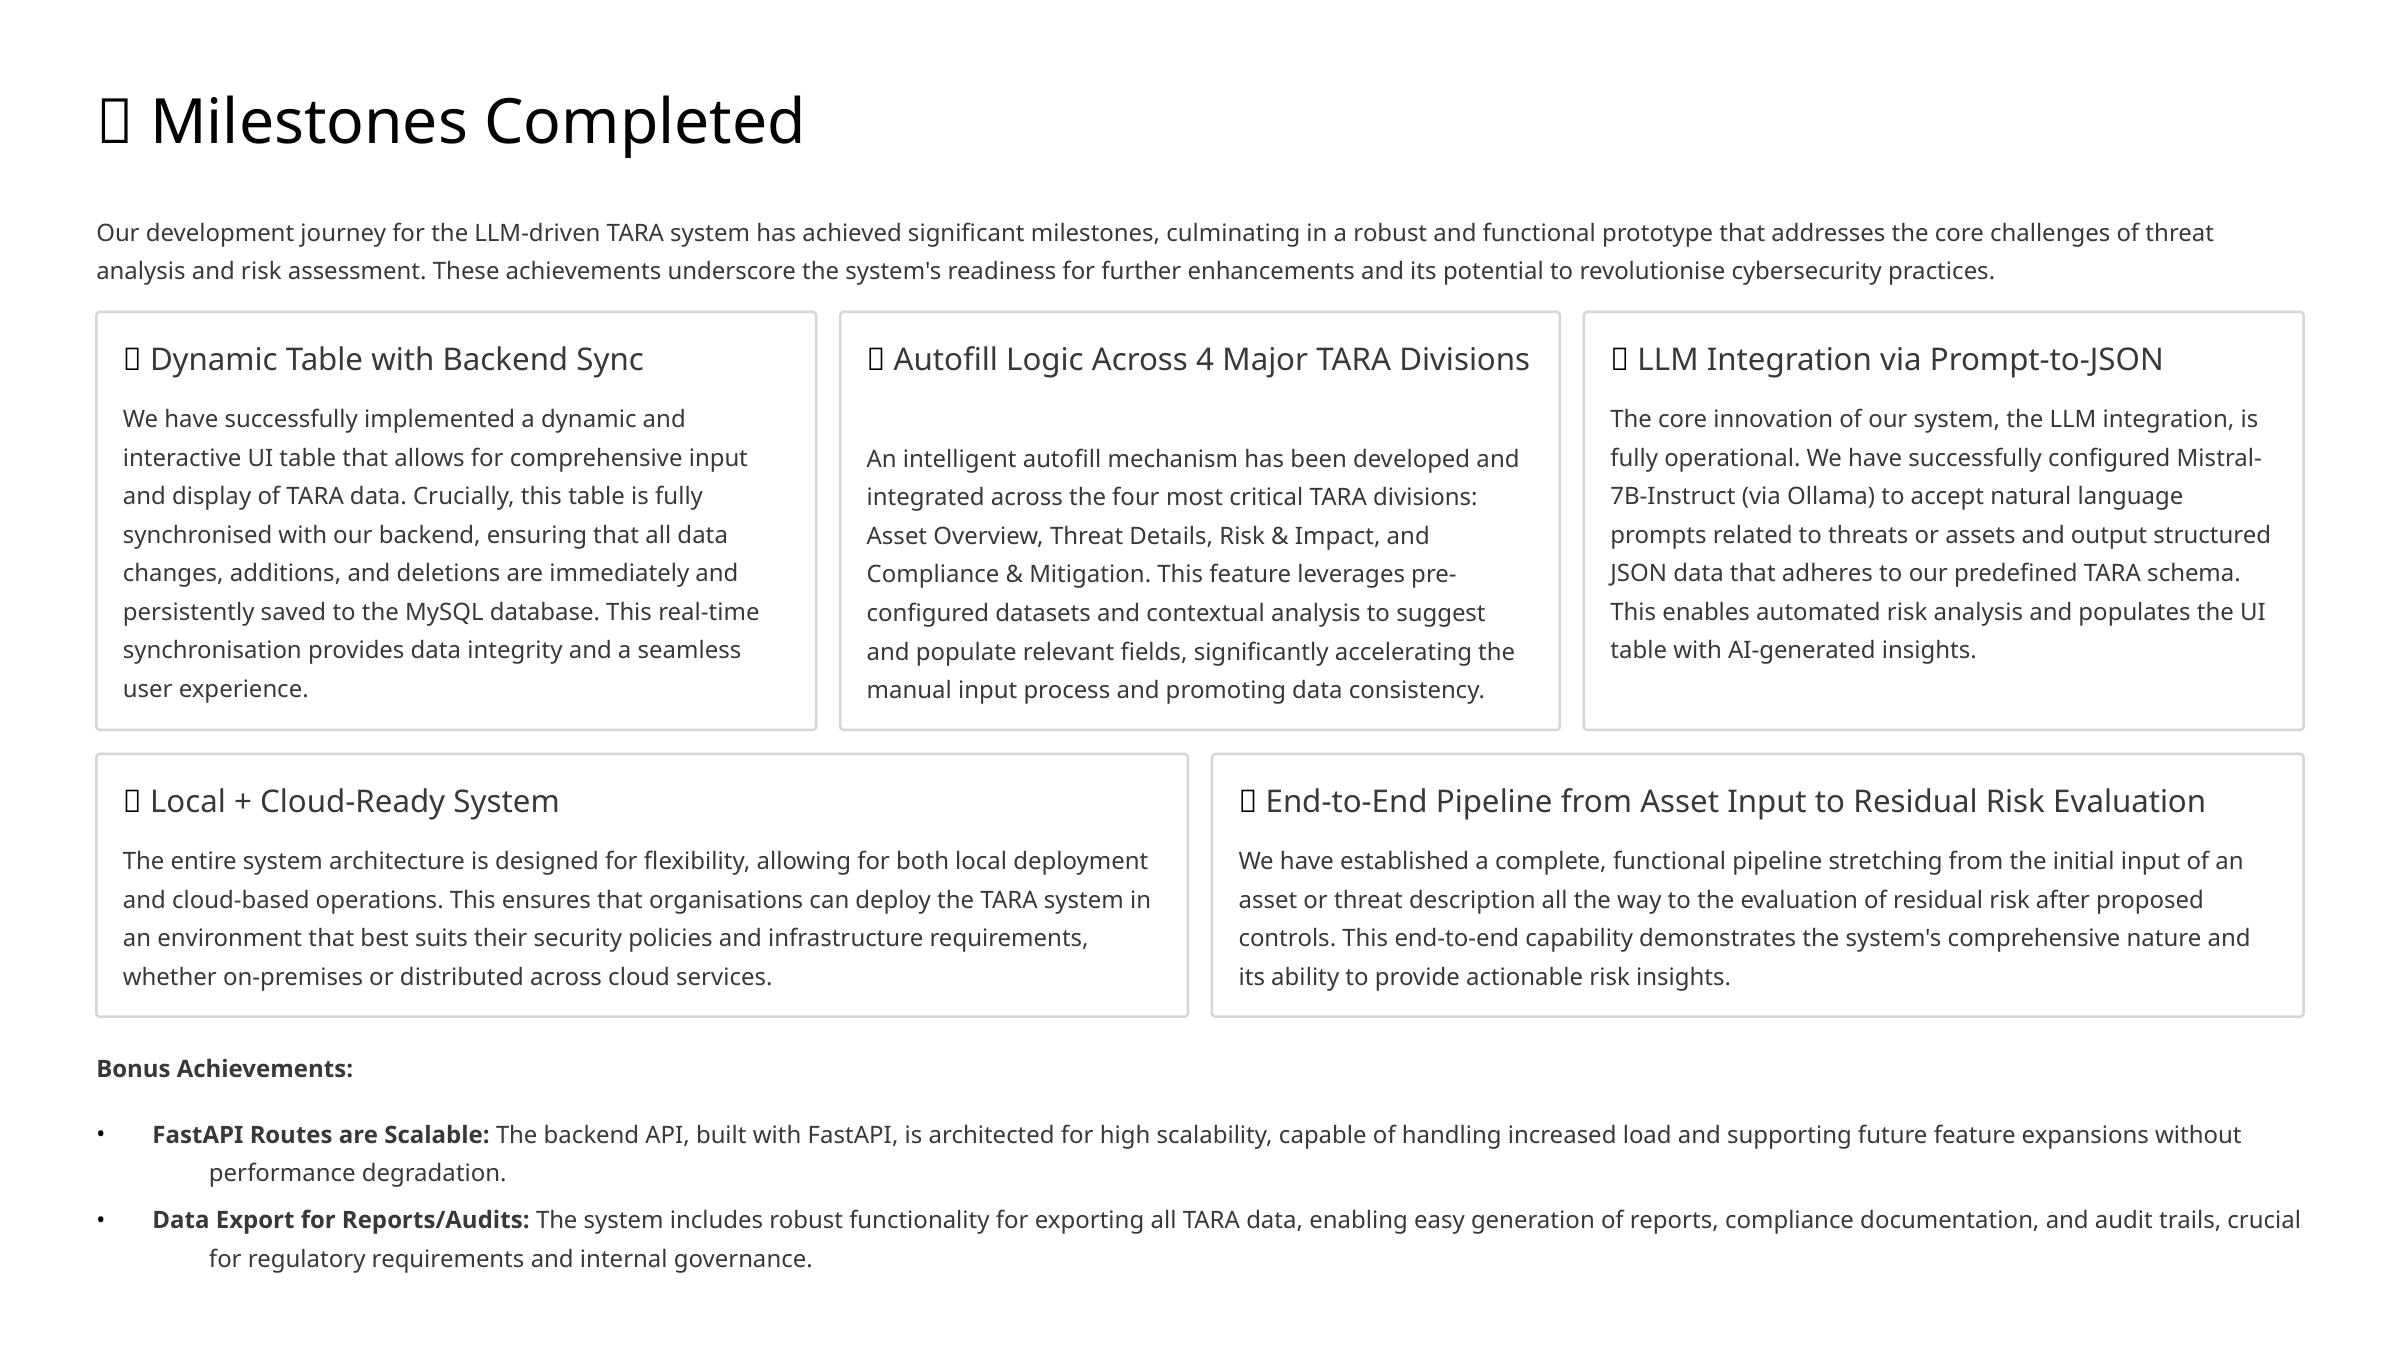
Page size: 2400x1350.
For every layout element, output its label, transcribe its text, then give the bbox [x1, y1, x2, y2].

text_box We have successfully implemented a dynamic and interactive UI table that allows for comprehensive input and display of TARA data. Crucially, this table is fully synchronised with our backend, ensuring that all data changes, additions, and deletions are immediately and persistently saved to the MySQL database. This real-time synchronisation provides data integrity and a seamless user experience. [123, 394, 789, 702]
text_box ✅ Autofill Logic Across 4 Major TARA Divisions [867, 339, 1533, 419]
text_box 🏁 Milestones Completed [96, 78, 819, 160]
text_box The core innovation of our system, the LLM integration, is fully operational. We have successfully configured Mistral-7B-Instruct (via Ollama) to accept natural language prompts related to threats or assets and output structured JSON data that adheres to our predefined TARA schema. This enables automated risk analysis and populates the UI table with AI-generated insights. [1610, 394, 2277, 664]
text_box ✅ LLM Integration via Prompt-to-JSON [1610, 339, 2178, 379]
text_box [96, 311, 817, 730]
text_box Data Export for Reports/Audits: The system includes robust functionality for exporting all TARA data, enabling easy generation of reports, compliance documentation, and audit trails, crucial for regulatory requirements and internal governance. [96, 1195, 2304, 1272]
text_box An intelligent autofill mechanism has been developed and integrated across the four most critical TARA divisions: Asset Overview, Threat Details, Risk & Impact, and Compliance & Mitigation. This feature leverages pre-configured datasets and contextual analysis to suggest and populate relevant fields, significantly accelerating the manual input process and promoting data consistency. [867, 433, 1533, 703]
text_box [96, 753, 1188, 1017]
text_box ✅ End-to-End Pipeline from Asset Input to Residual Risk Evaluation [1239, 781, 2210, 821]
text_box [1211, 753, 2304, 1017]
text_box We have established a complete, functional pipeline stretching from the initial input of an asset or threat description all the way to the evaluation of residual risk after proposed controls. This end-to-end capability demonstrates the system's comprehensive nature and its ability to provide actionable risk insights. [1239, 836, 2277, 990]
text_box The entire system architecture is designed for flexibility, allowing for both local deployment and cloud-based operations. This ensures that organisations can deploy the TARA system in an environment that best suits their security policies and infrastructure requirements, whether on-premises or distributed across cloud services. [123, 836, 1161, 990]
text_box [840, 311, 1560, 730]
text_box Bonus Achievements: [96, 1044, 2304, 1082]
text_box [1583, 311, 2304, 730]
text_box ✅ Dynamic Table with Backend Sync [123, 339, 650, 379]
text_box Our development journey for the LLM-driven TARA system has achieved significant milestones, culminating in a robust and functional prototype that addresses the core challenges of threat analysis and risk assessment. These achievements underscore the system's readiness for further enhancements and its potential to revolutionise cybersecurity practices. [96, 208, 2304, 285]
text_box FastAPI Routes are Scalable: The backend API, built with FastAPI, is architected for high scalability, capable of handling increased load and supporting future feature expansions without performance degradation. [96, 1109, 2304, 1187]
text_box ✅ Local + Cloud-Ready System [123, 781, 568, 821]
